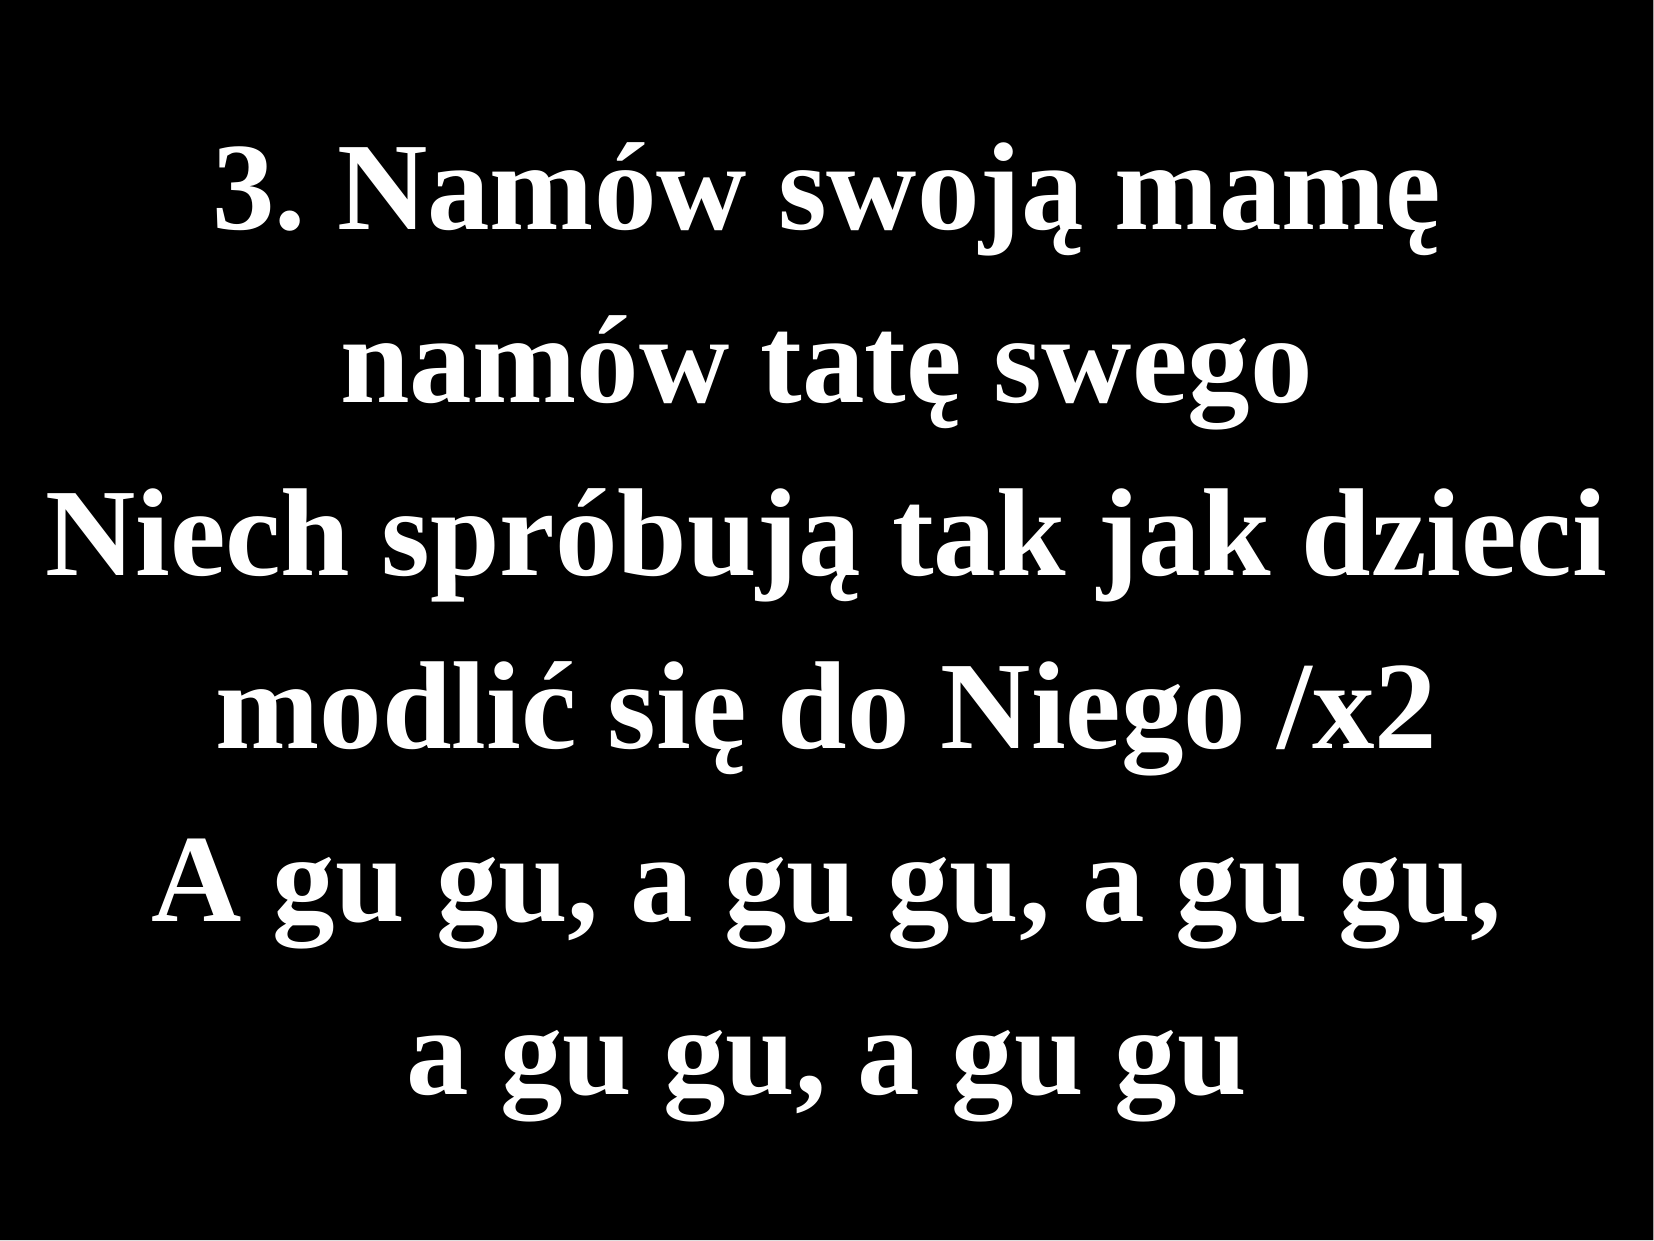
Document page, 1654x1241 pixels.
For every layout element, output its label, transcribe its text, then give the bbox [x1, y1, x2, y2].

title 3. Namów swoją mamę ppp namów tatę swego ppp Niech spróbują tak jak dzieci ppp modlić się do Niego /x2 ppp A gu gu, a gu gu, a gu gu, ppp a gu gu, a gu gu [0, 0, 1654, 1241]
